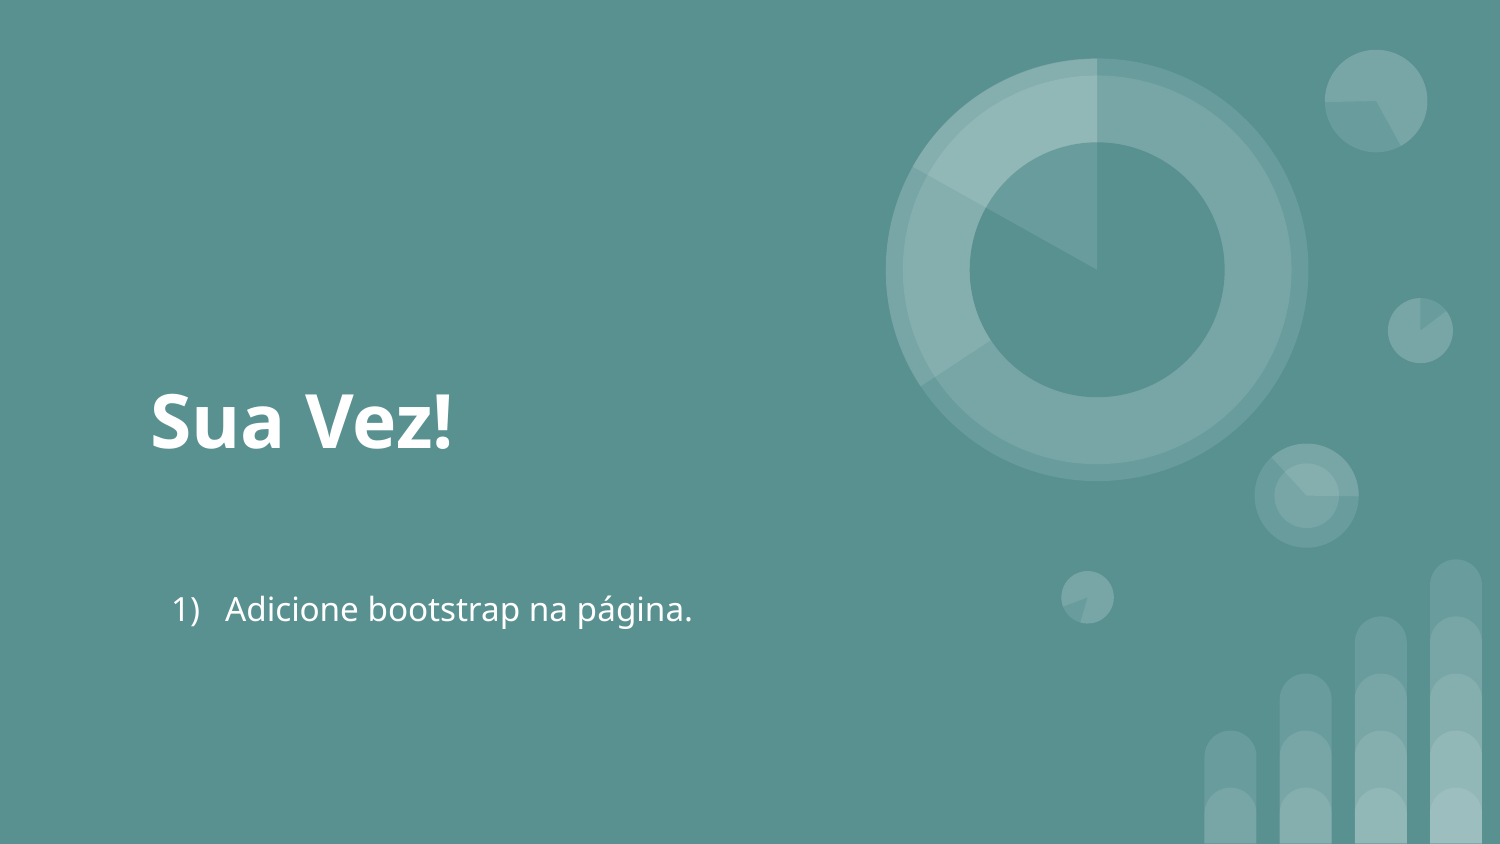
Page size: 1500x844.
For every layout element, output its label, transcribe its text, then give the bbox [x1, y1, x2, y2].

subtitle Adicione bootstrap na página. [135, 552, 971, 814]
title Sua Vez! [135, 264, 834, 552]
